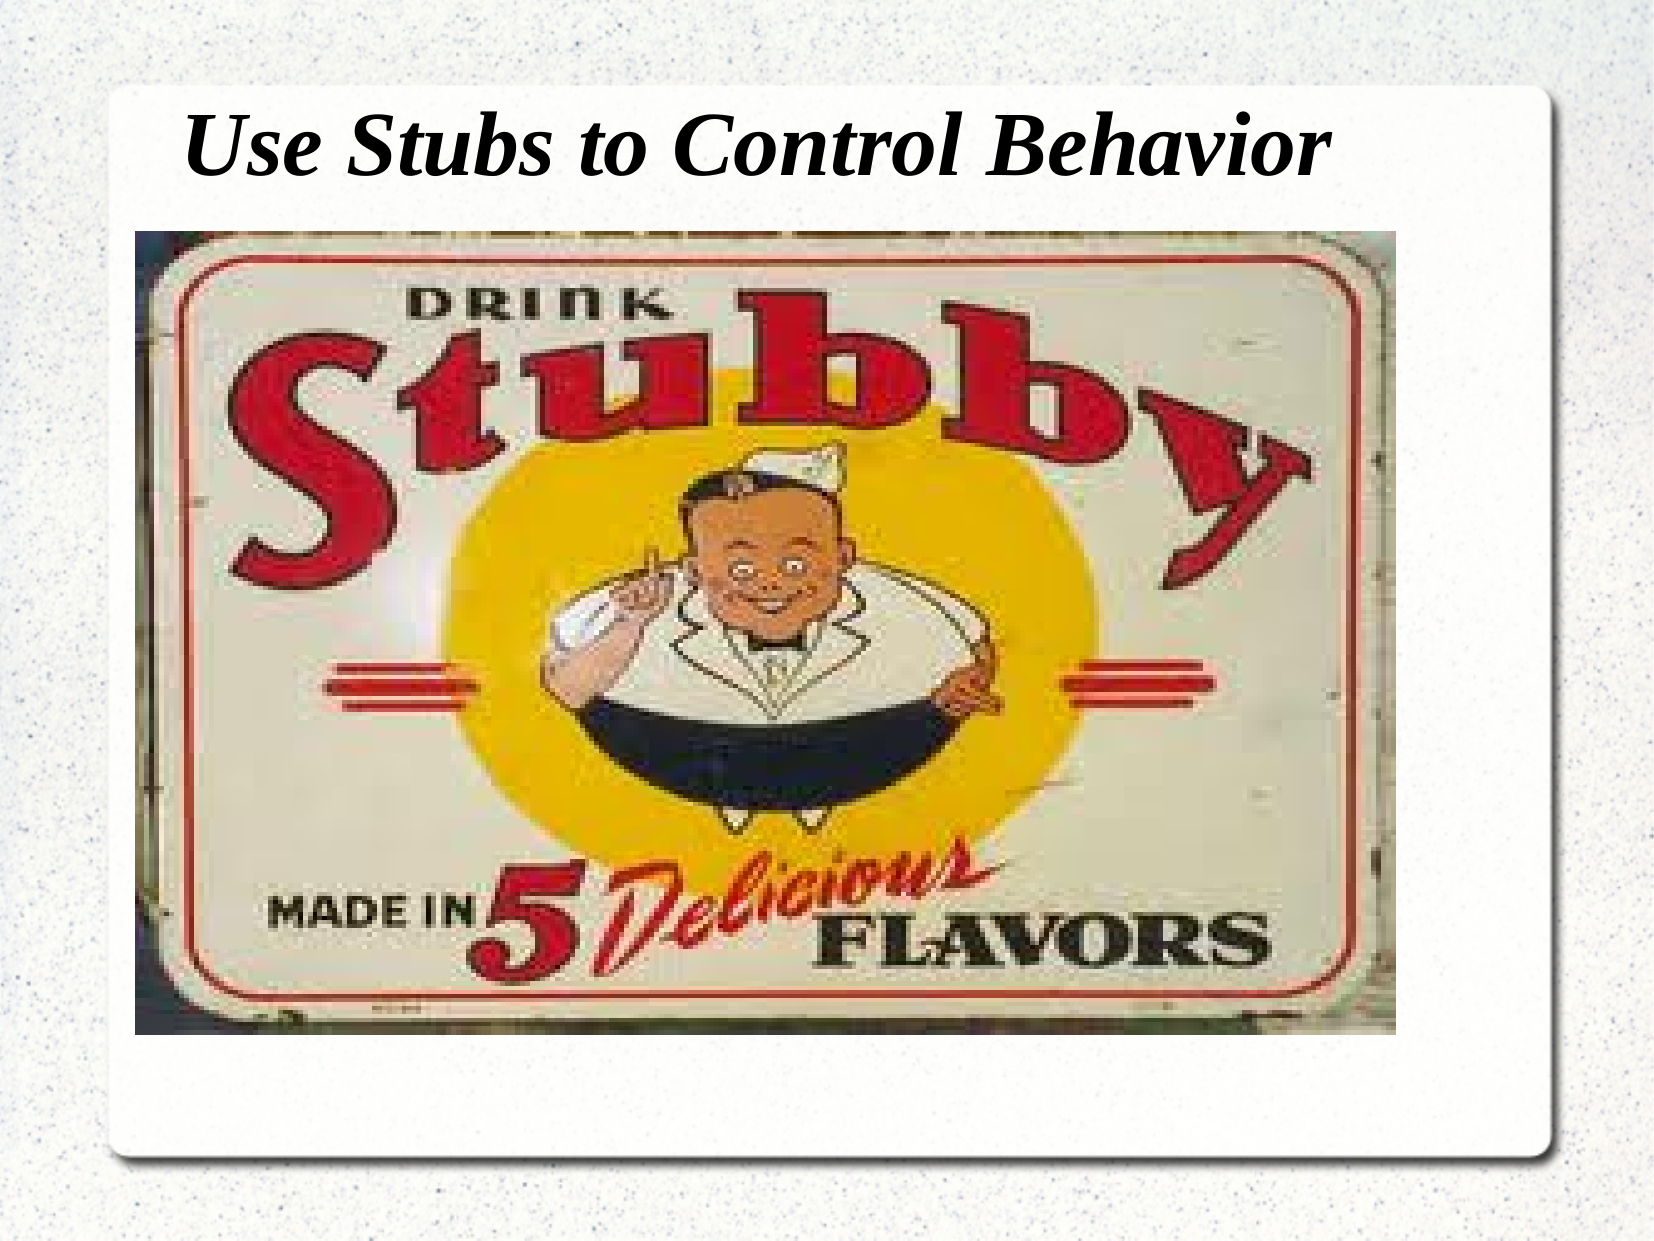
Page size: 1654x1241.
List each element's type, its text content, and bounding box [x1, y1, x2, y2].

text_box Use Stubs to Control Behavior [105, 93, 1411, 196]
picture [0, 0, 1654, 1241]
